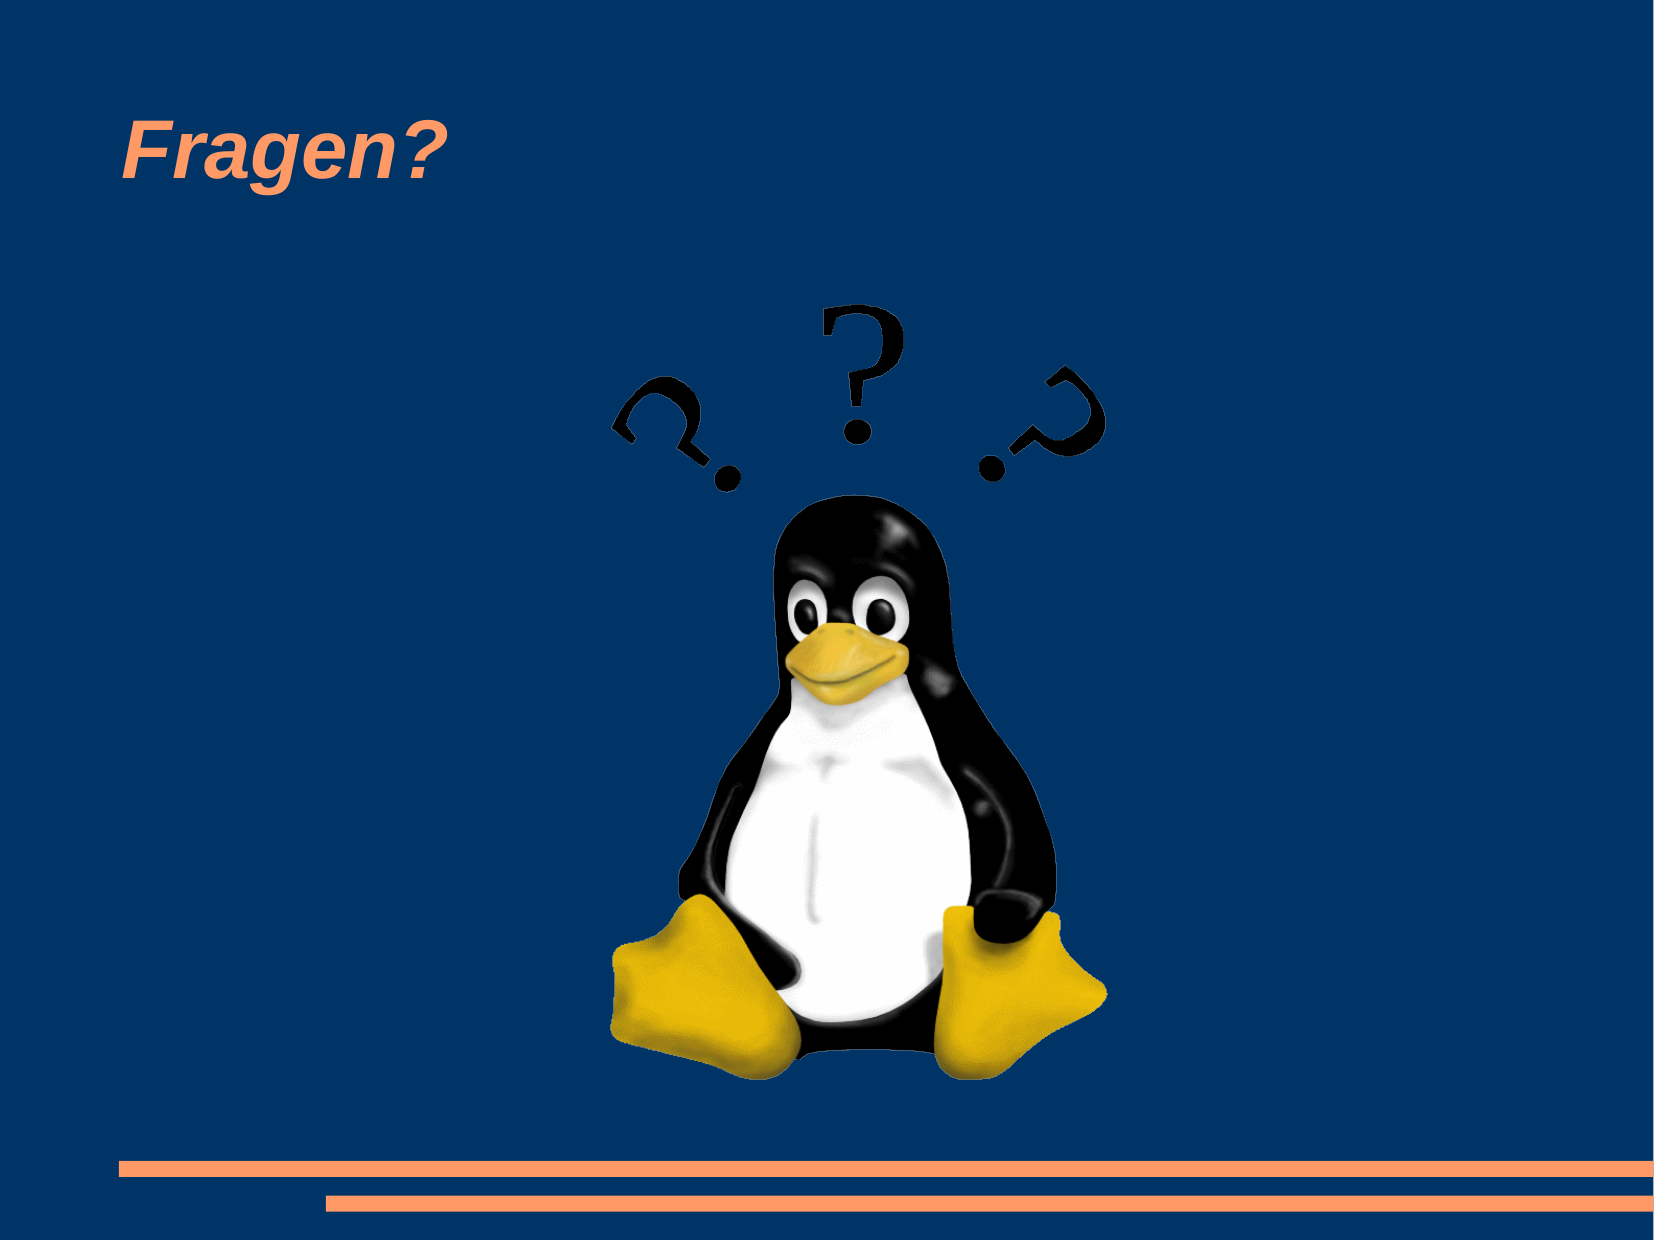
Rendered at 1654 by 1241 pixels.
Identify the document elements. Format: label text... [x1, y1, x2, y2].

subtitle [375, 322, 1561, 1133]
title Fragen? [121, 46, 1534, 254]
picture [600, 299, 1119, 1085]
